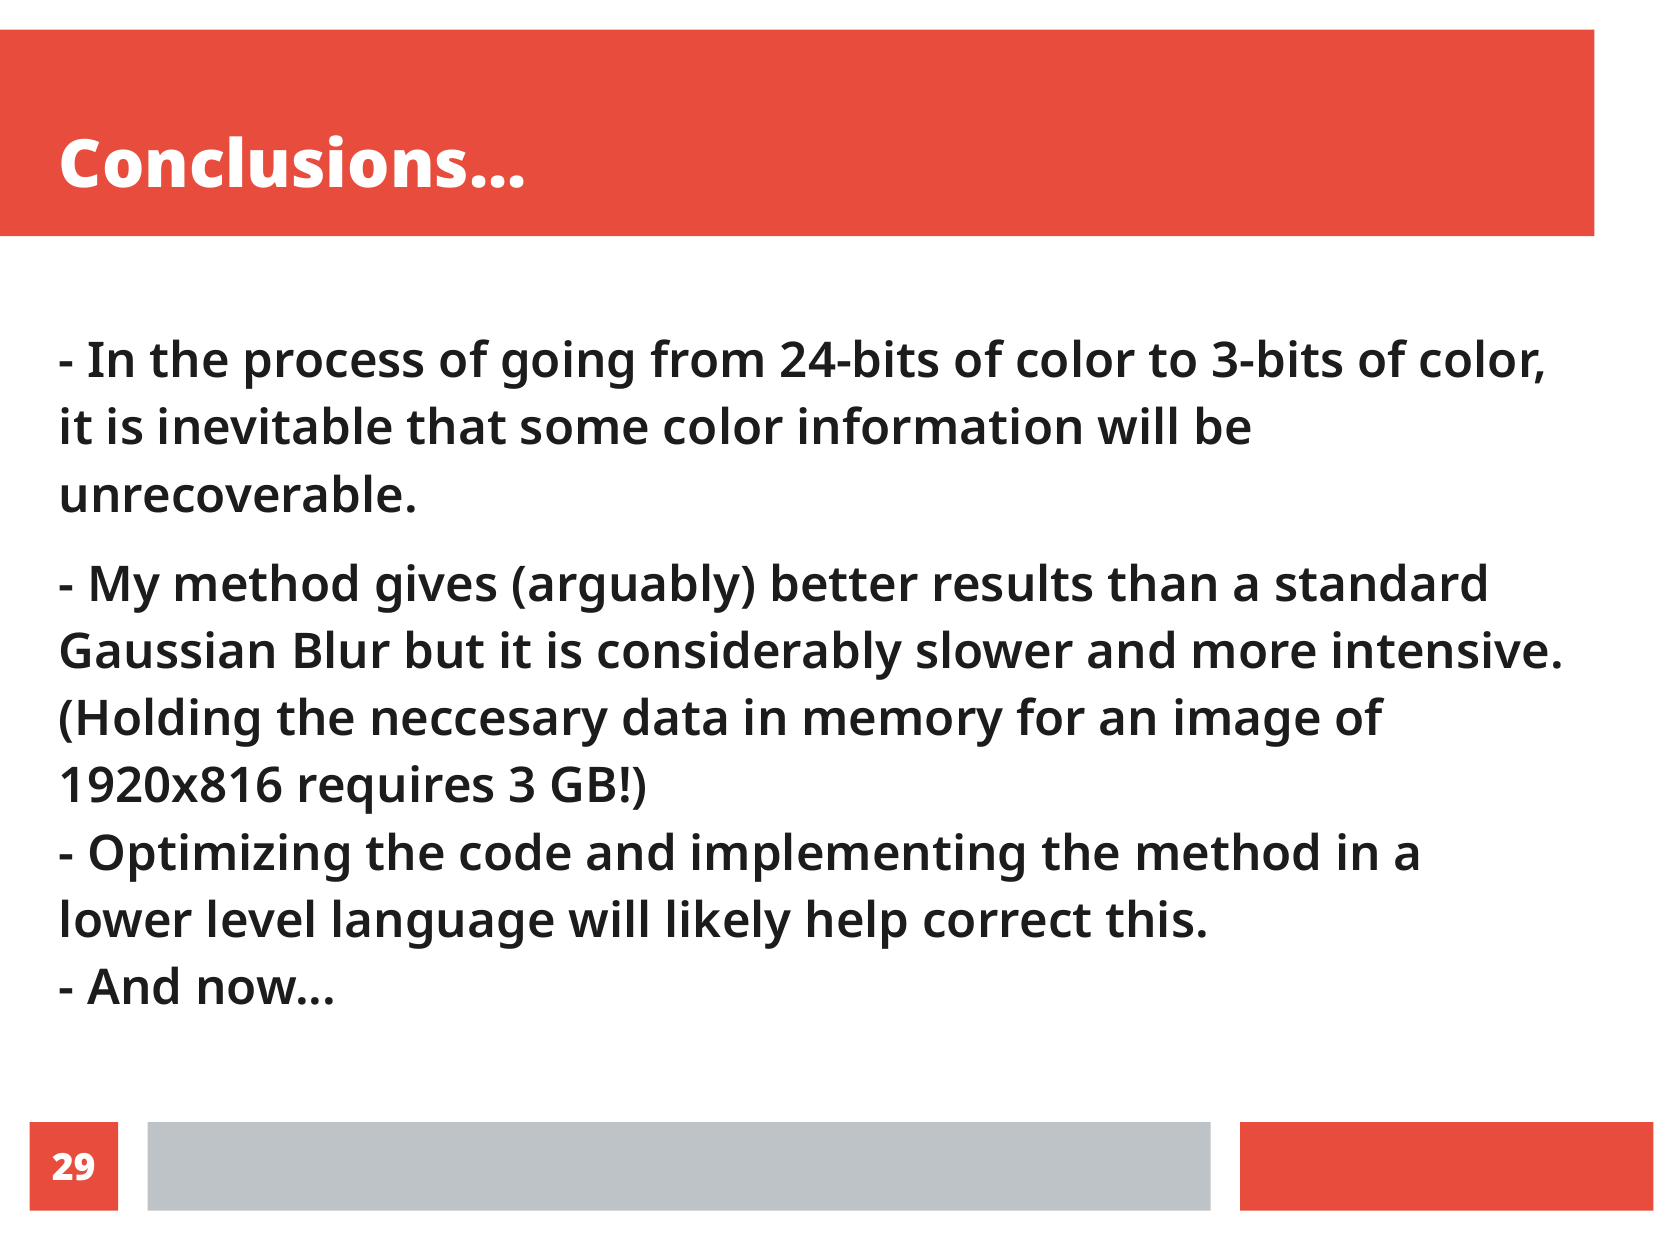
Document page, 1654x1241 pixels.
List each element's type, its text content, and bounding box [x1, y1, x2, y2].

list - In the process of going from 24-bits of color to 3-bits of color, it is inevitable that some color information will be unrecoverable. - My method gives (arguably) better results than a standard Gaussian Blur but it is considerably slower and more intensive. (Holding the neccesary data in memory for an image of 1920x816 requires 3 GB!) - Optimizing the code and implementing the method in a lower level language will likely help correct this. - And now... [59, 324, 1565, 1093]
title Conclusions... [59, 59, 1595, 207]
